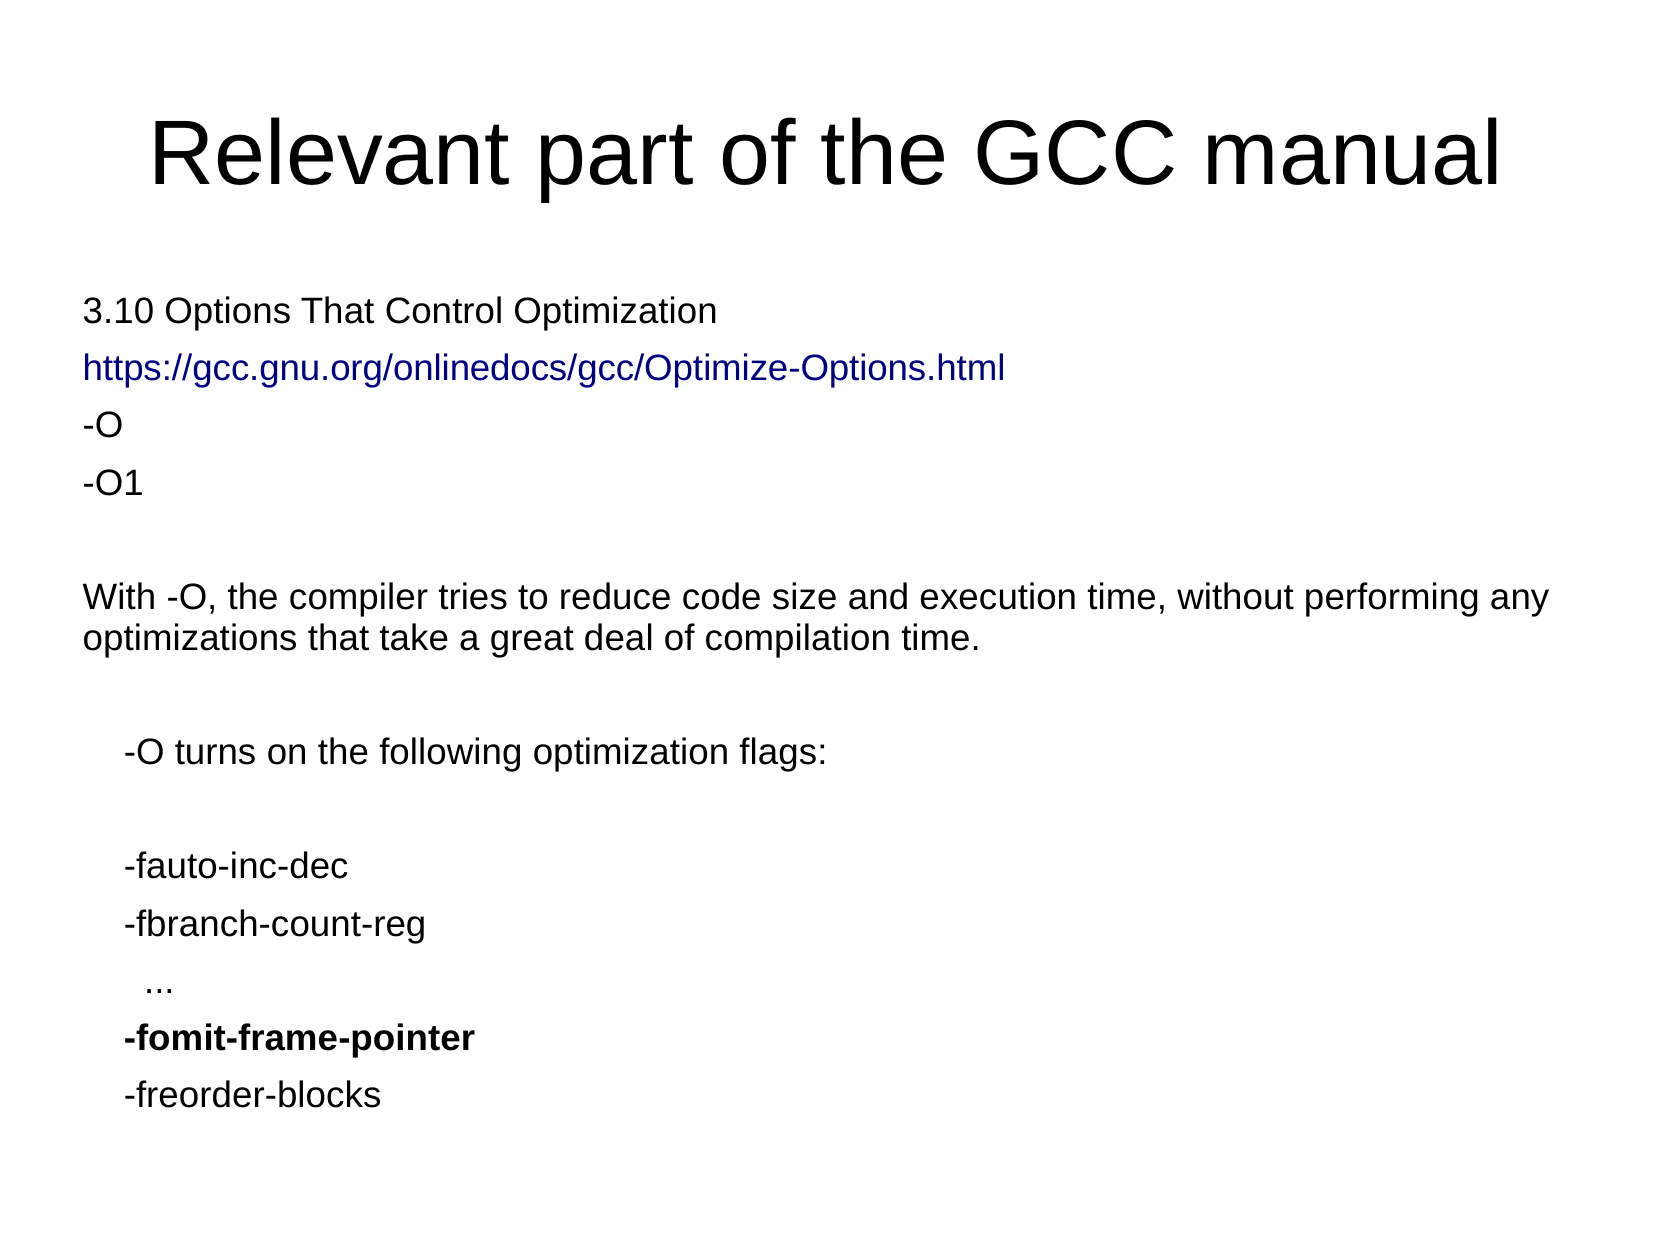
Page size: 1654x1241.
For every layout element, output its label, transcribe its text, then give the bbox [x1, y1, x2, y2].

title Relevant part of the GCC manual [82, 49, 1571, 257]
list 3.10 Options That Control Optimization https://gcc.gnu.org/onlinedocs/gcc/Optimize-Options.html -O -O1 With -O, the compiler tries to reduce code size and execution time, without performing any optimizations that take a great deal of compilation time. -O turns on the following optimization flags: -fauto-inc-dec -fbranch-count-reg ... -fomit-frame-pointer -freorder-blocks [82, 290, 1571, 1126]
